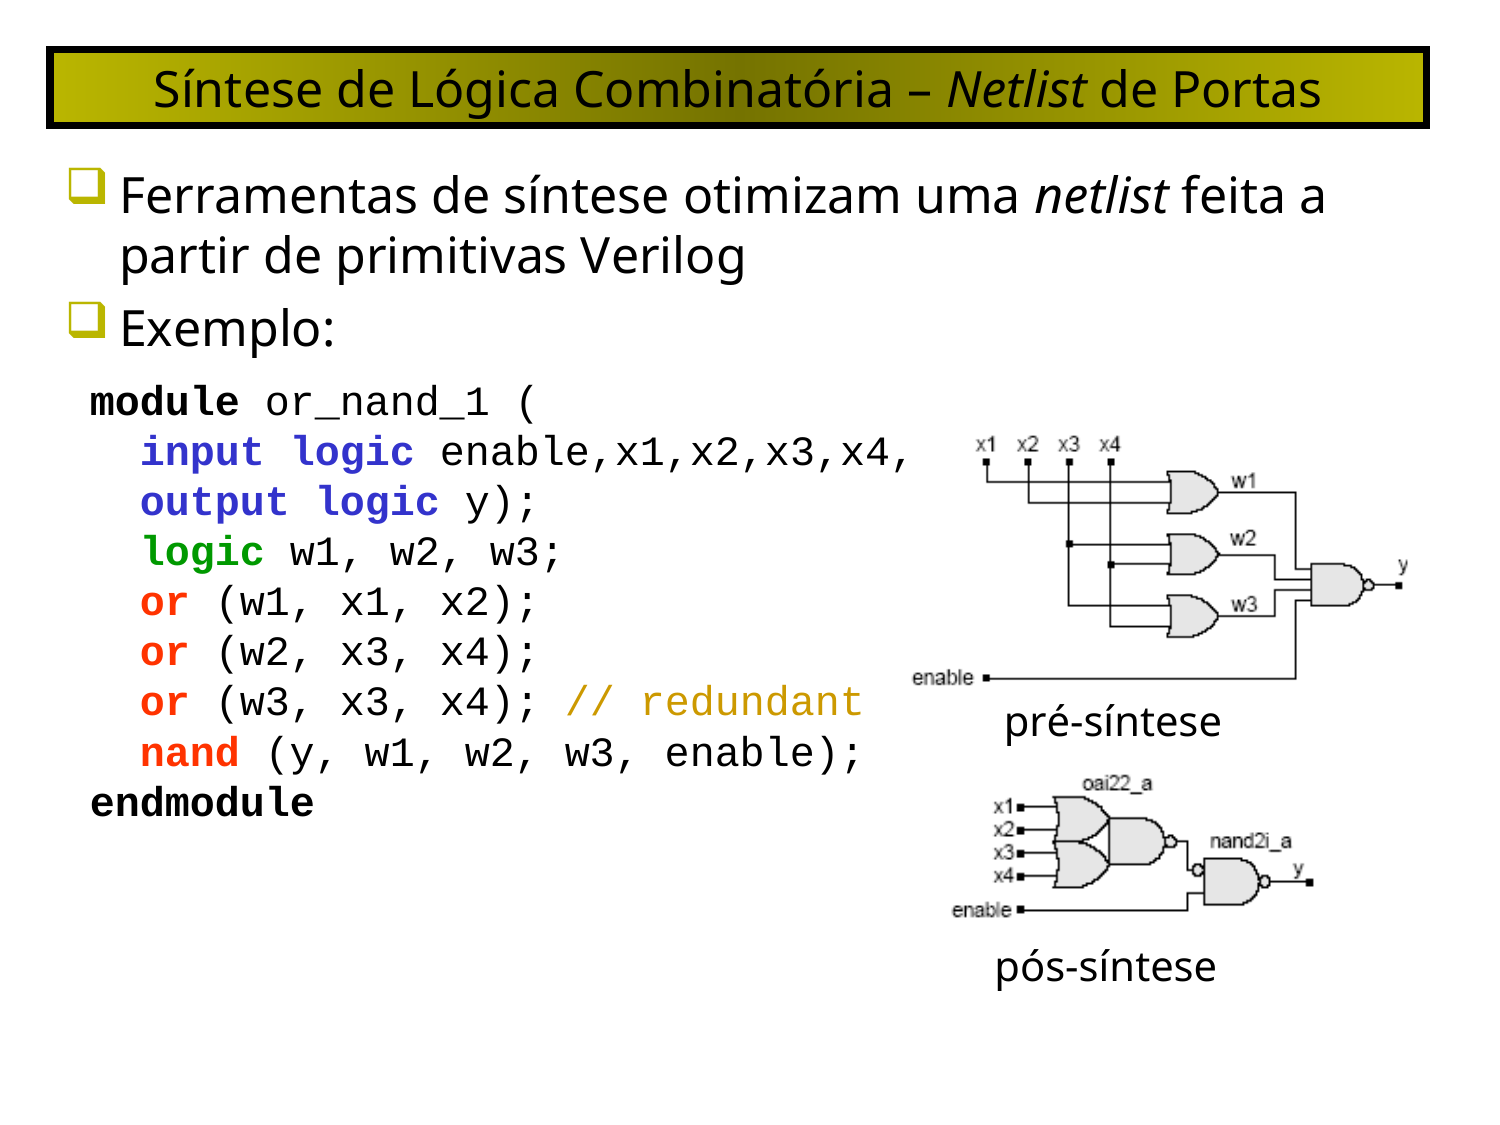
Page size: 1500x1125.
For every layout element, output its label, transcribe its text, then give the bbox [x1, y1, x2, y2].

text_box pré-síntese [989, 693, 1250, 760]
title Síntese de Lógica Combinatória – Netlist de Portas [49, 49, 1427, 124]
list Ferramentas de síntese otimizam uma netlist feita a partir de primitivas Verilog Exemplo: [49, 124, 1427, 365]
picture [924, 762, 1338, 1006]
picture [976, 424, 1413, 748]
text_box module or_nand_1 ( input logic enable,x1,x2,x3,x4, output logic y); logic w1, w2, w3; or (w1, x1, x2); or (w2, x3, x4); or (w3, x3, x4); // redundant nand (y, w1, w2, w3, enable); endmodule [75, 374, 976, 874]
text_box pós-síntese [979, 938, 1241, 1004]
